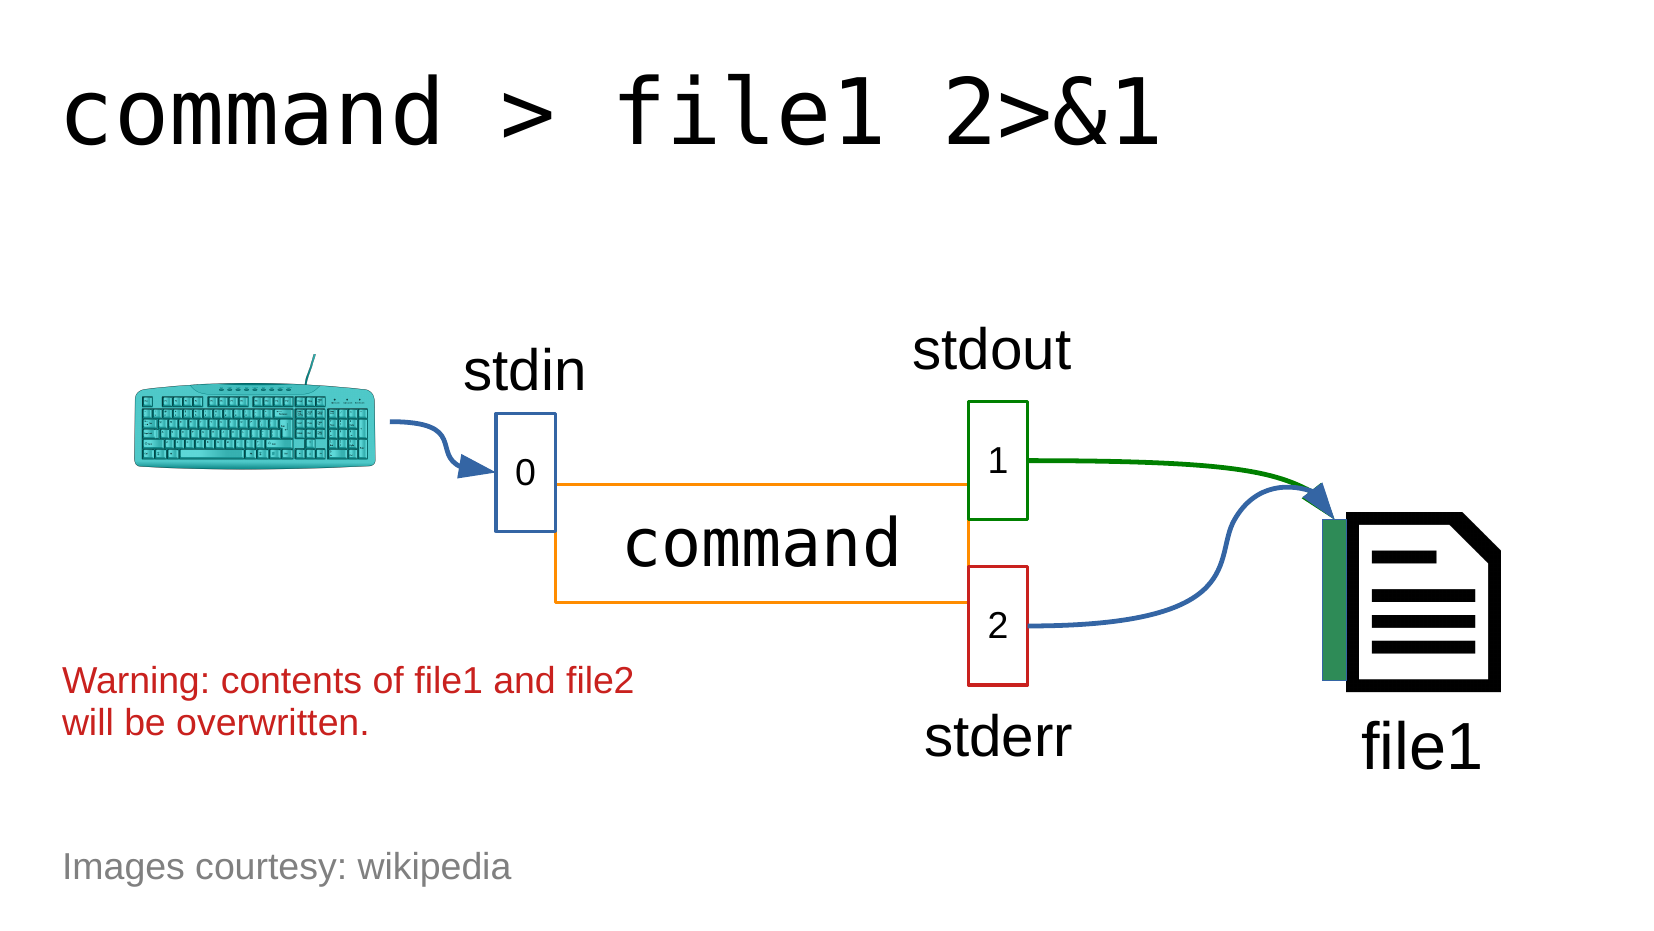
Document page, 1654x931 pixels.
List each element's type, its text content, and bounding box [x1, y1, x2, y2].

text_box [1322, 519, 1347, 681]
text_box stdin [448, 330, 709, 411]
title command > file1 2>&1 [59, 59, 1548, 167]
picture [1346, 499, 1501, 701]
text_box 0 [496, 413, 556, 532]
text_box 1 [968, 401, 1028, 520]
picture [119, 354, 390, 490]
text_box stdout [897, 309, 1158, 390]
text_box command [555, 484, 969, 603]
text_box Warning: contents of file1 and file2 will be overwritten. [47, 651, 1087, 751]
text_box 2 [968, 566, 1028, 651]
text_box Images courtesy: wikipedia [47, 838, 1040, 896]
text_box file1 [1346, 701, 1583, 792]
text_box stderr [909, 696, 1170, 777]
